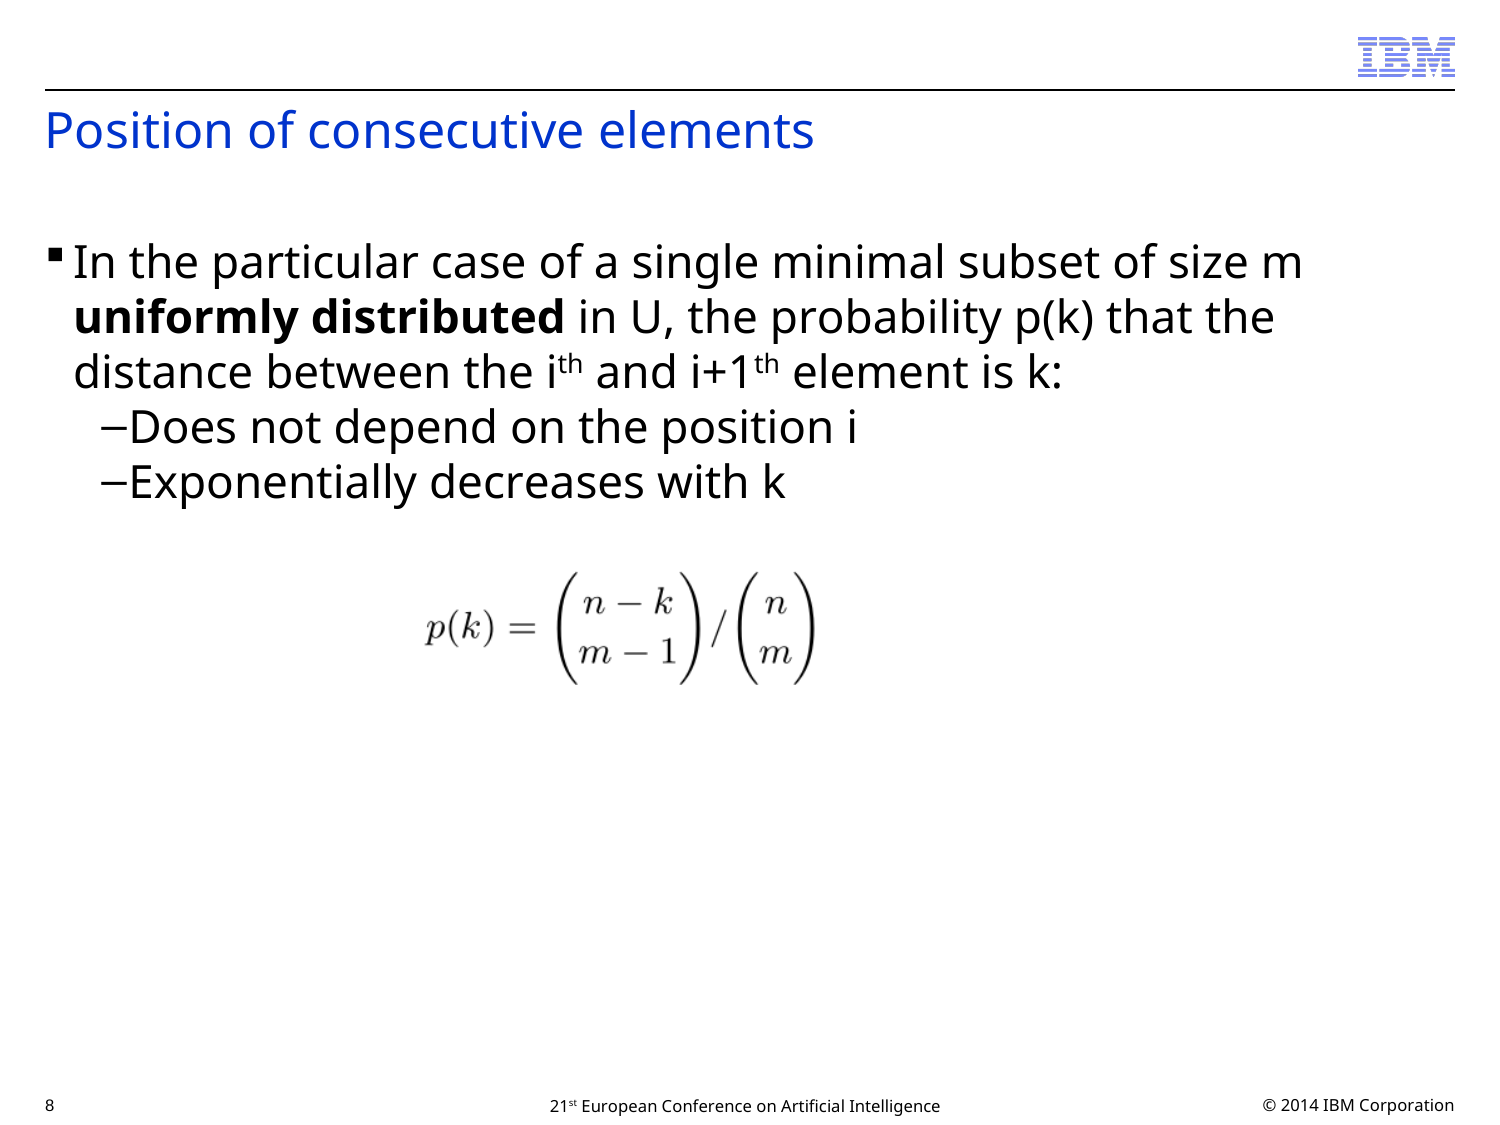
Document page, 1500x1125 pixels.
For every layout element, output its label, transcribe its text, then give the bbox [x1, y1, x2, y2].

list In the particular case of a single minimal subset of size m uniformly distributed in U, the probability p(k) that the distance between the ith and i+1th element is k: Does not depend on the position i Exponentially decreases with k [29, 224, 1426, 1066]
picture [411, 562, 826, 691]
title Position of consecutive elements [29, 97, 1500, 203]
picture [1358, 37, 1455, 77]
